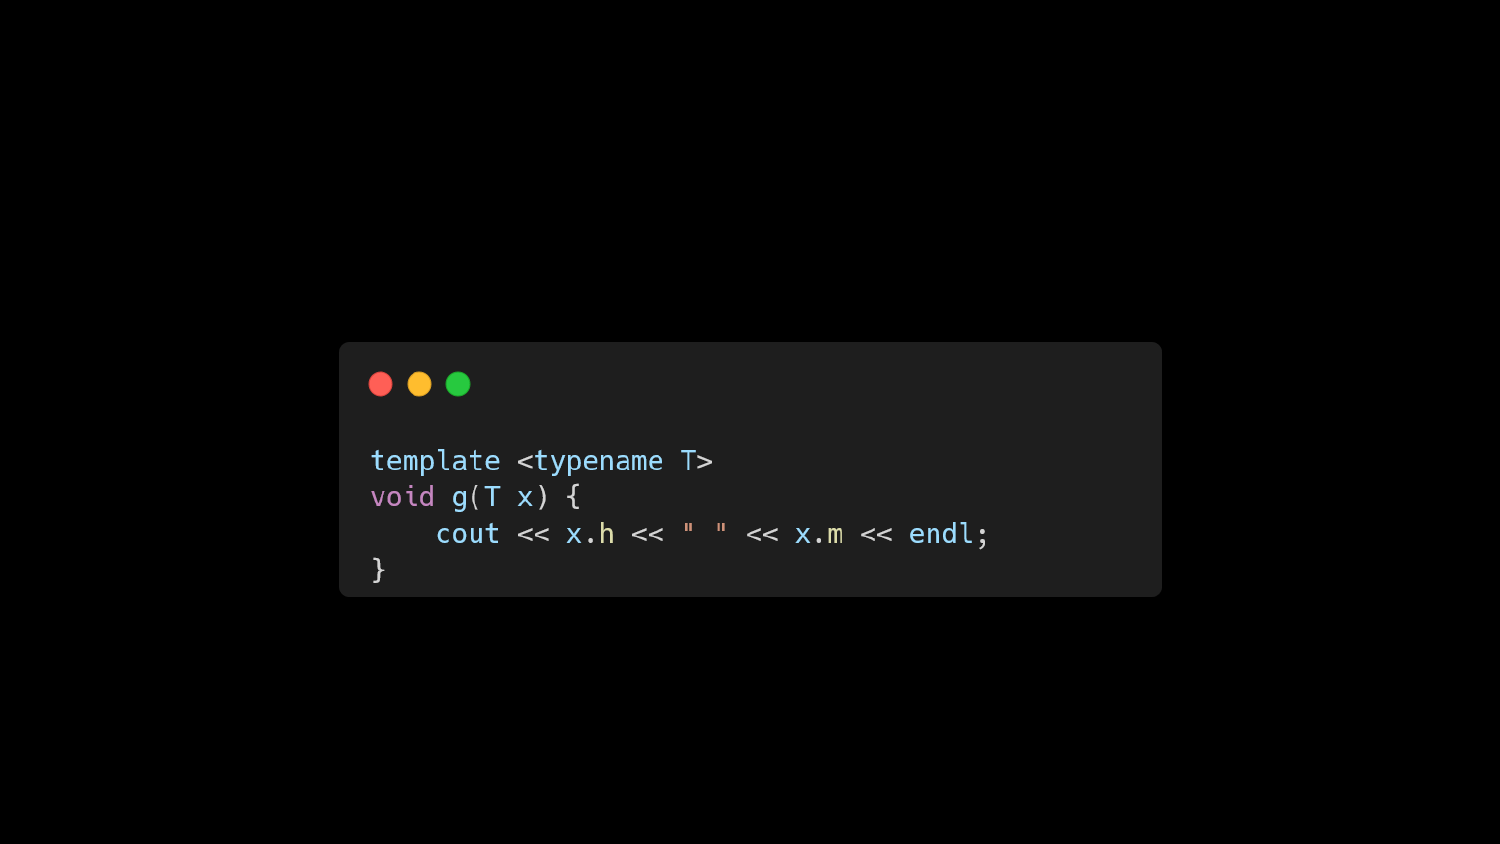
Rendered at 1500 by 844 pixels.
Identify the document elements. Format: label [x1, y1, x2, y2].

picture [230, 233, 1270, 705]
